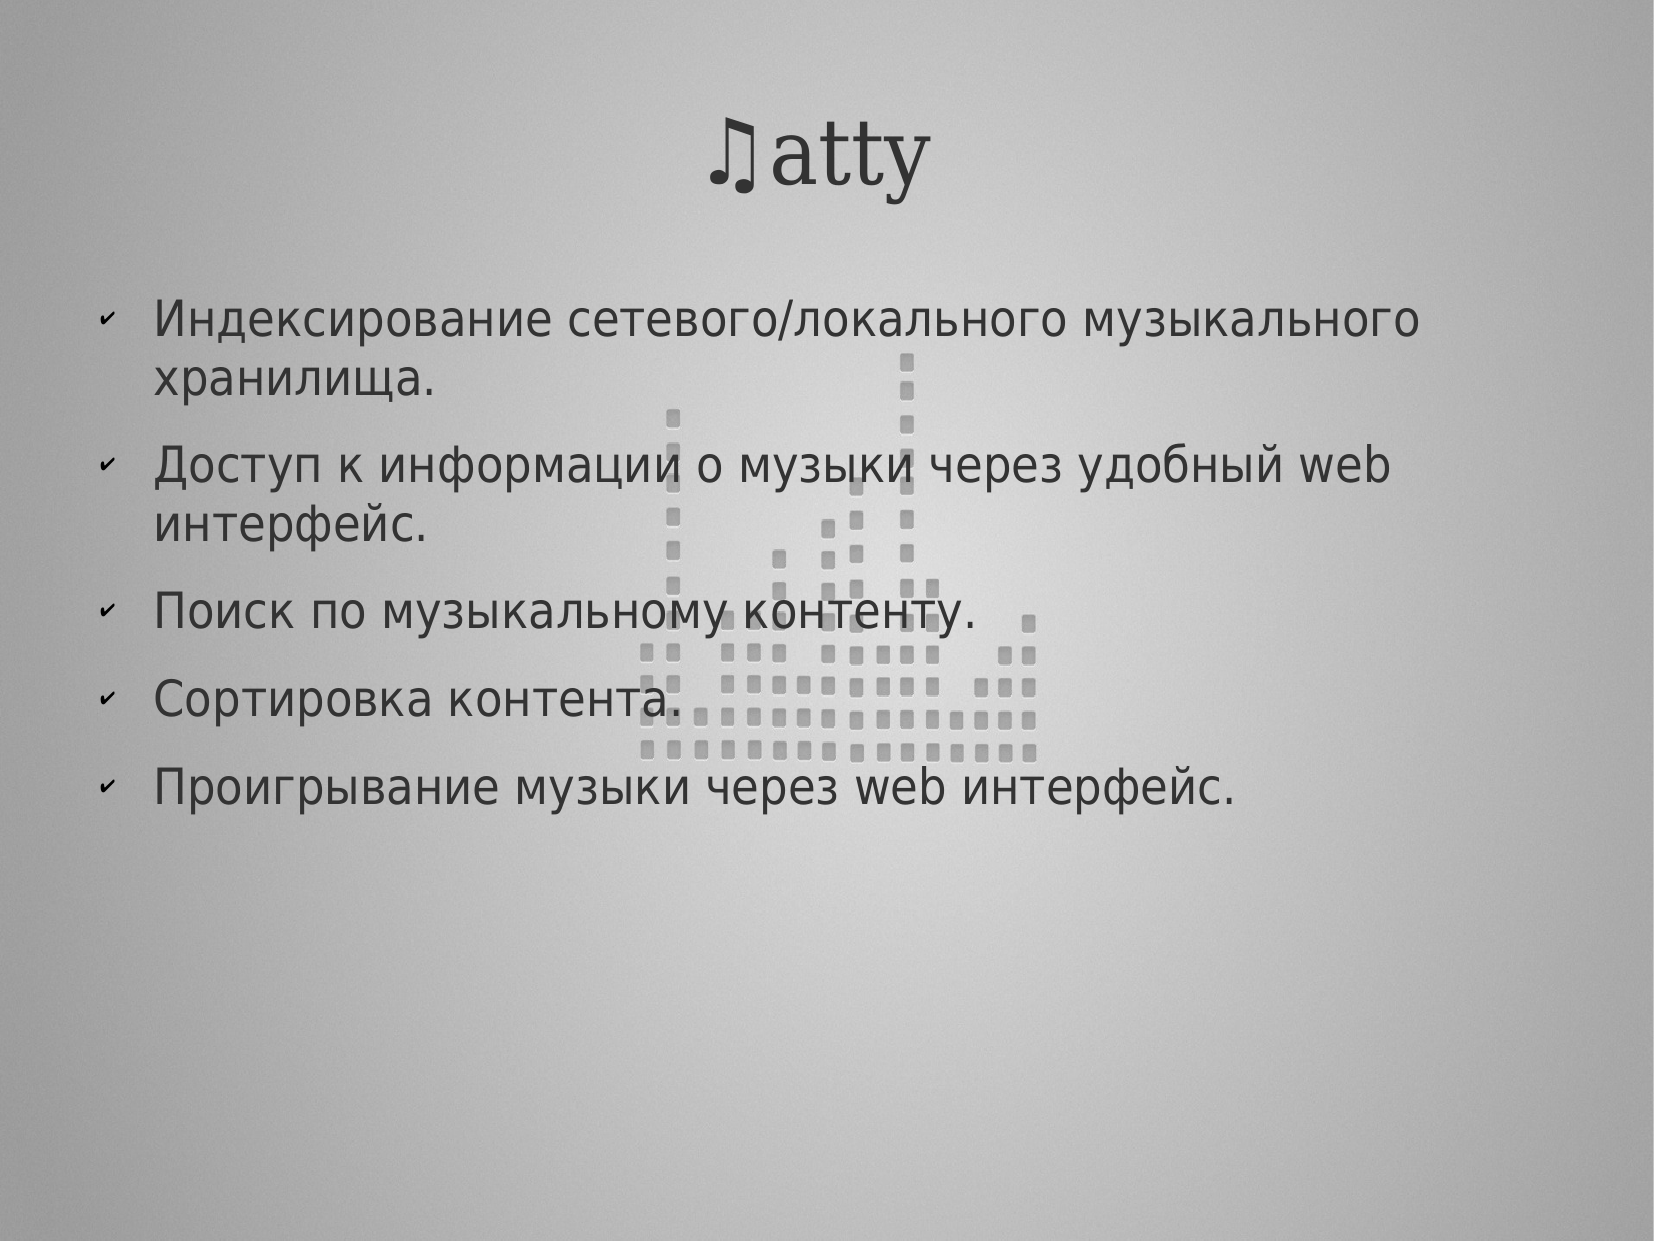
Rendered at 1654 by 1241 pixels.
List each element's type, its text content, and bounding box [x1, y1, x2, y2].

picture [0, 0, 1654, 1241]
list Индексирование сетевого/локального музыкального хранилища. Доступ к информации о музыки через удобный web интерфейс. Поиск по музыкальному контенту. Сортировка контента. Проигрывание музыки через web интерфейс. [82, 290, 1571, 1109]
title ♫atty [82, 49, 1571, 257]
